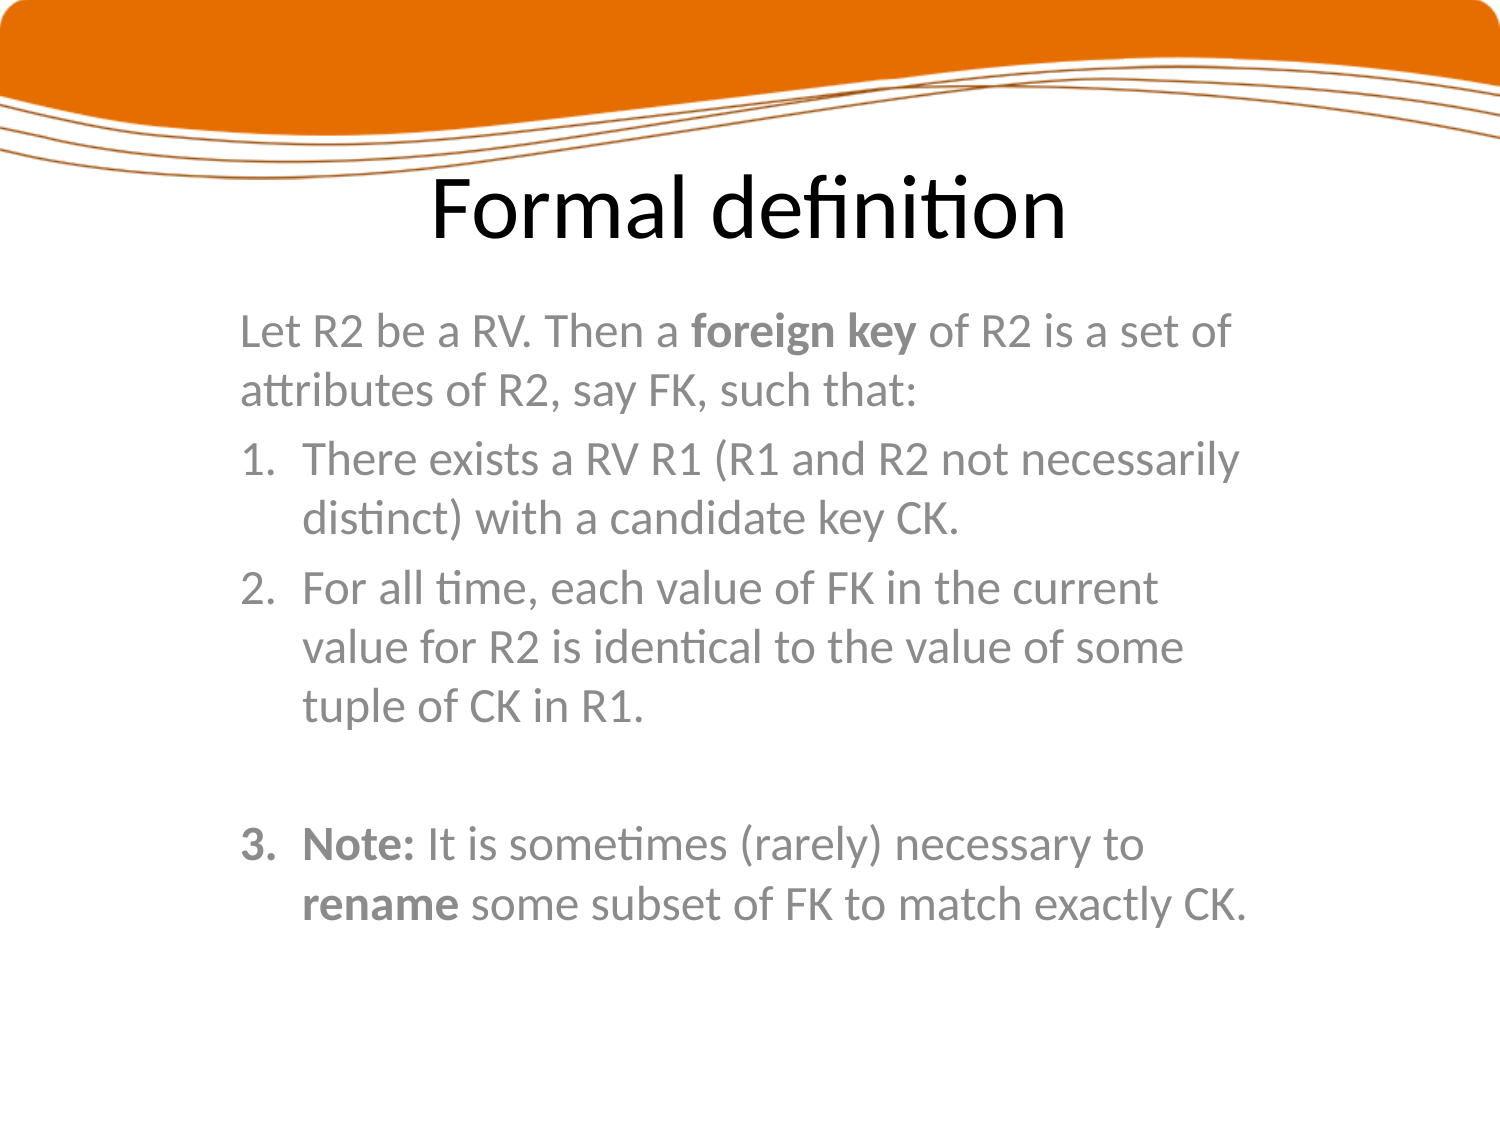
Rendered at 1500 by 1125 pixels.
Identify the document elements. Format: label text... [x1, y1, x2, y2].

text_box Formal definition [75, 125, 1425, 279]
picture [0, 0, 1500, 180]
text_box Let R2 be a RV. Then a foreign key of R2 is a set of attributes of R2, say FK, such that: There exists a RV R1 (R1 and R2 not necessarily distinct) with a candidate key CK. For all time, each value of FK in the current value for R2 is identical to the value of some tuple of CK in R1. Note: It is sometimes (rarely) necessary to rename some subset of FK to match exactly CK. [225, 290, 1275, 988]
